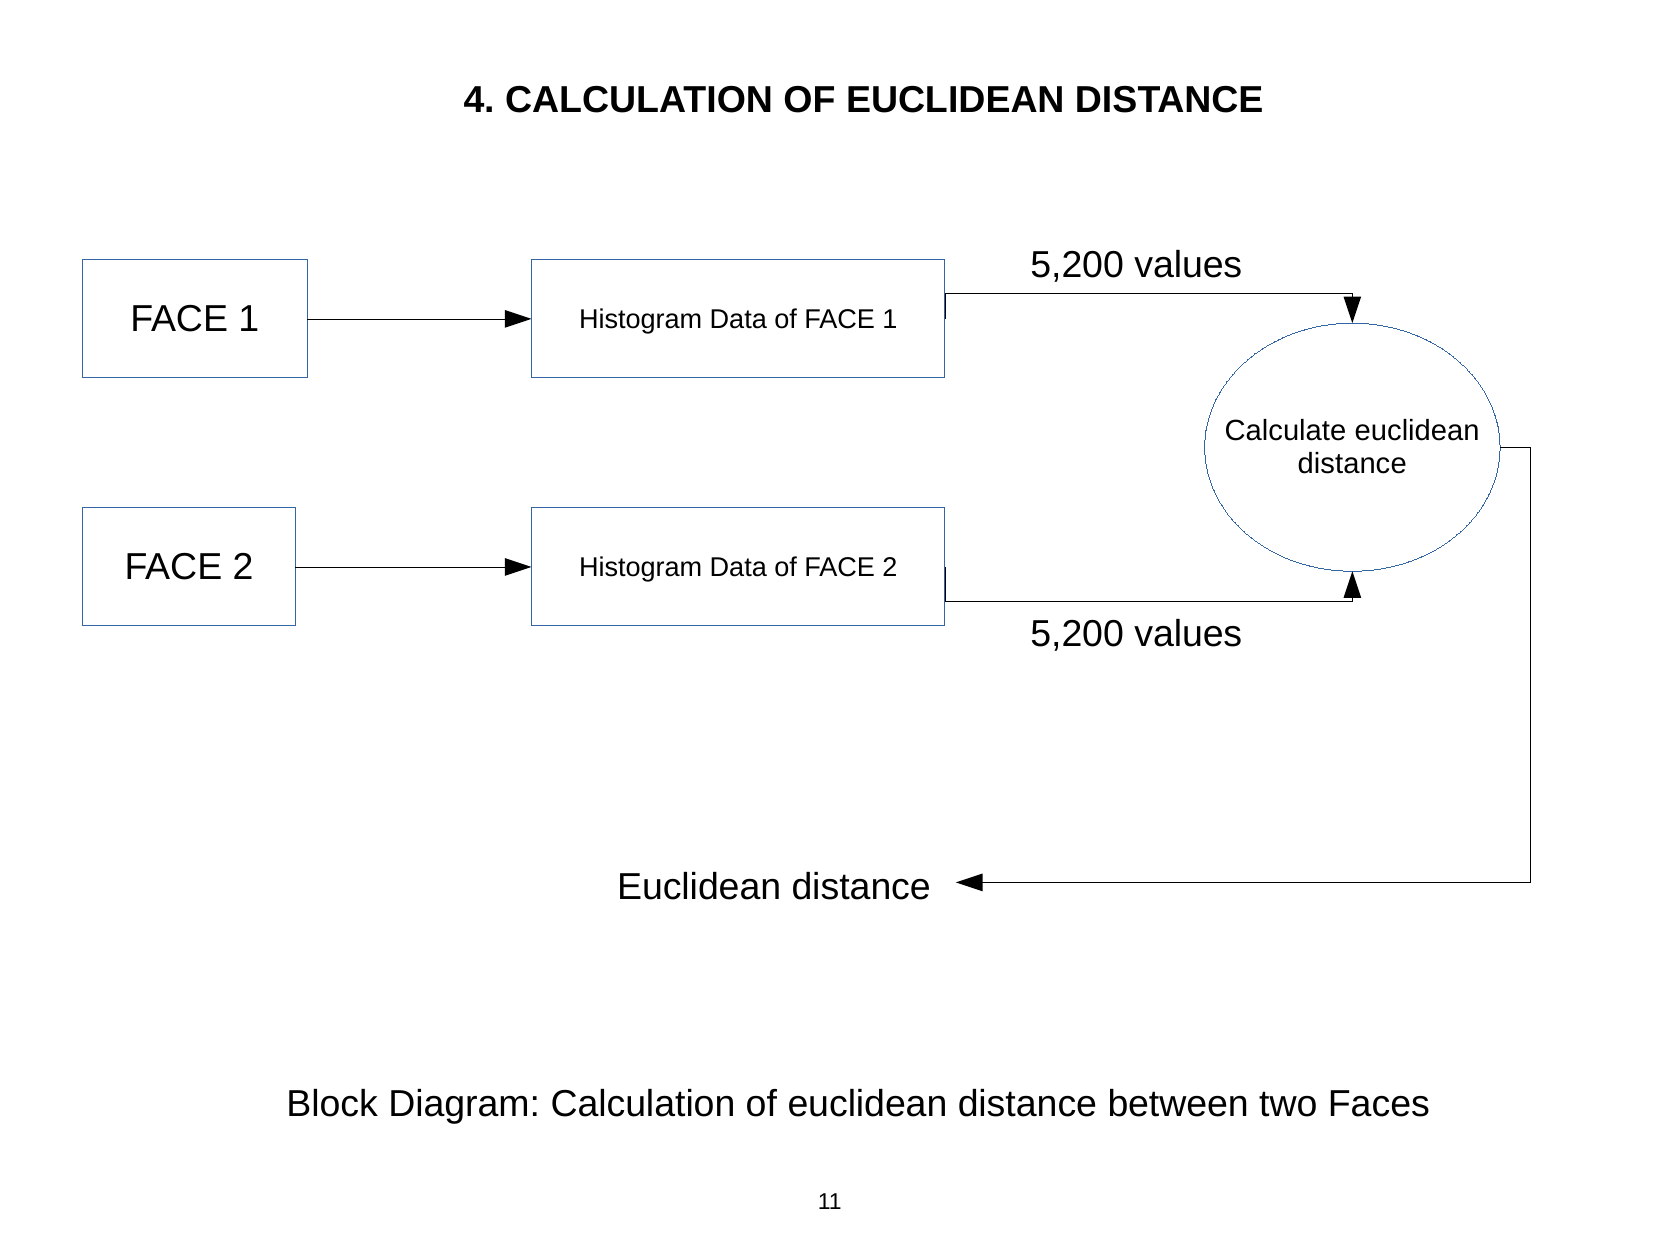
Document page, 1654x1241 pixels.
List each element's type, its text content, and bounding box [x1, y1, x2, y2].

text_box Calculate euclidean distance [1204, 323, 1501, 572]
text_box FACE 2 [82, 507, 296, 626]
text_box Histogram Data of FACE 1 [531, 259, 945, 378]
text_box Block Diagram: Calculation of euclidean distance between two Faces [271, 1074, 1477, 1174]
text_box Euclidean distance [602, 857, 981, 957]
text_box 11 [803, 1181, 886, 1241]
text_box 4. CALCULATION OF EUCLIDEAN DISTANCE [448, 70, 1323, 170]
text_box FACE 1 [82, 259, 308, 378]
text_box 5,200 values [1015, 236, 1335, 294]
text_box Histogram Data of FACE 2 [531, 507, 945, 626]
text_box 5,200 values [1015, 604, 1335, 662]
